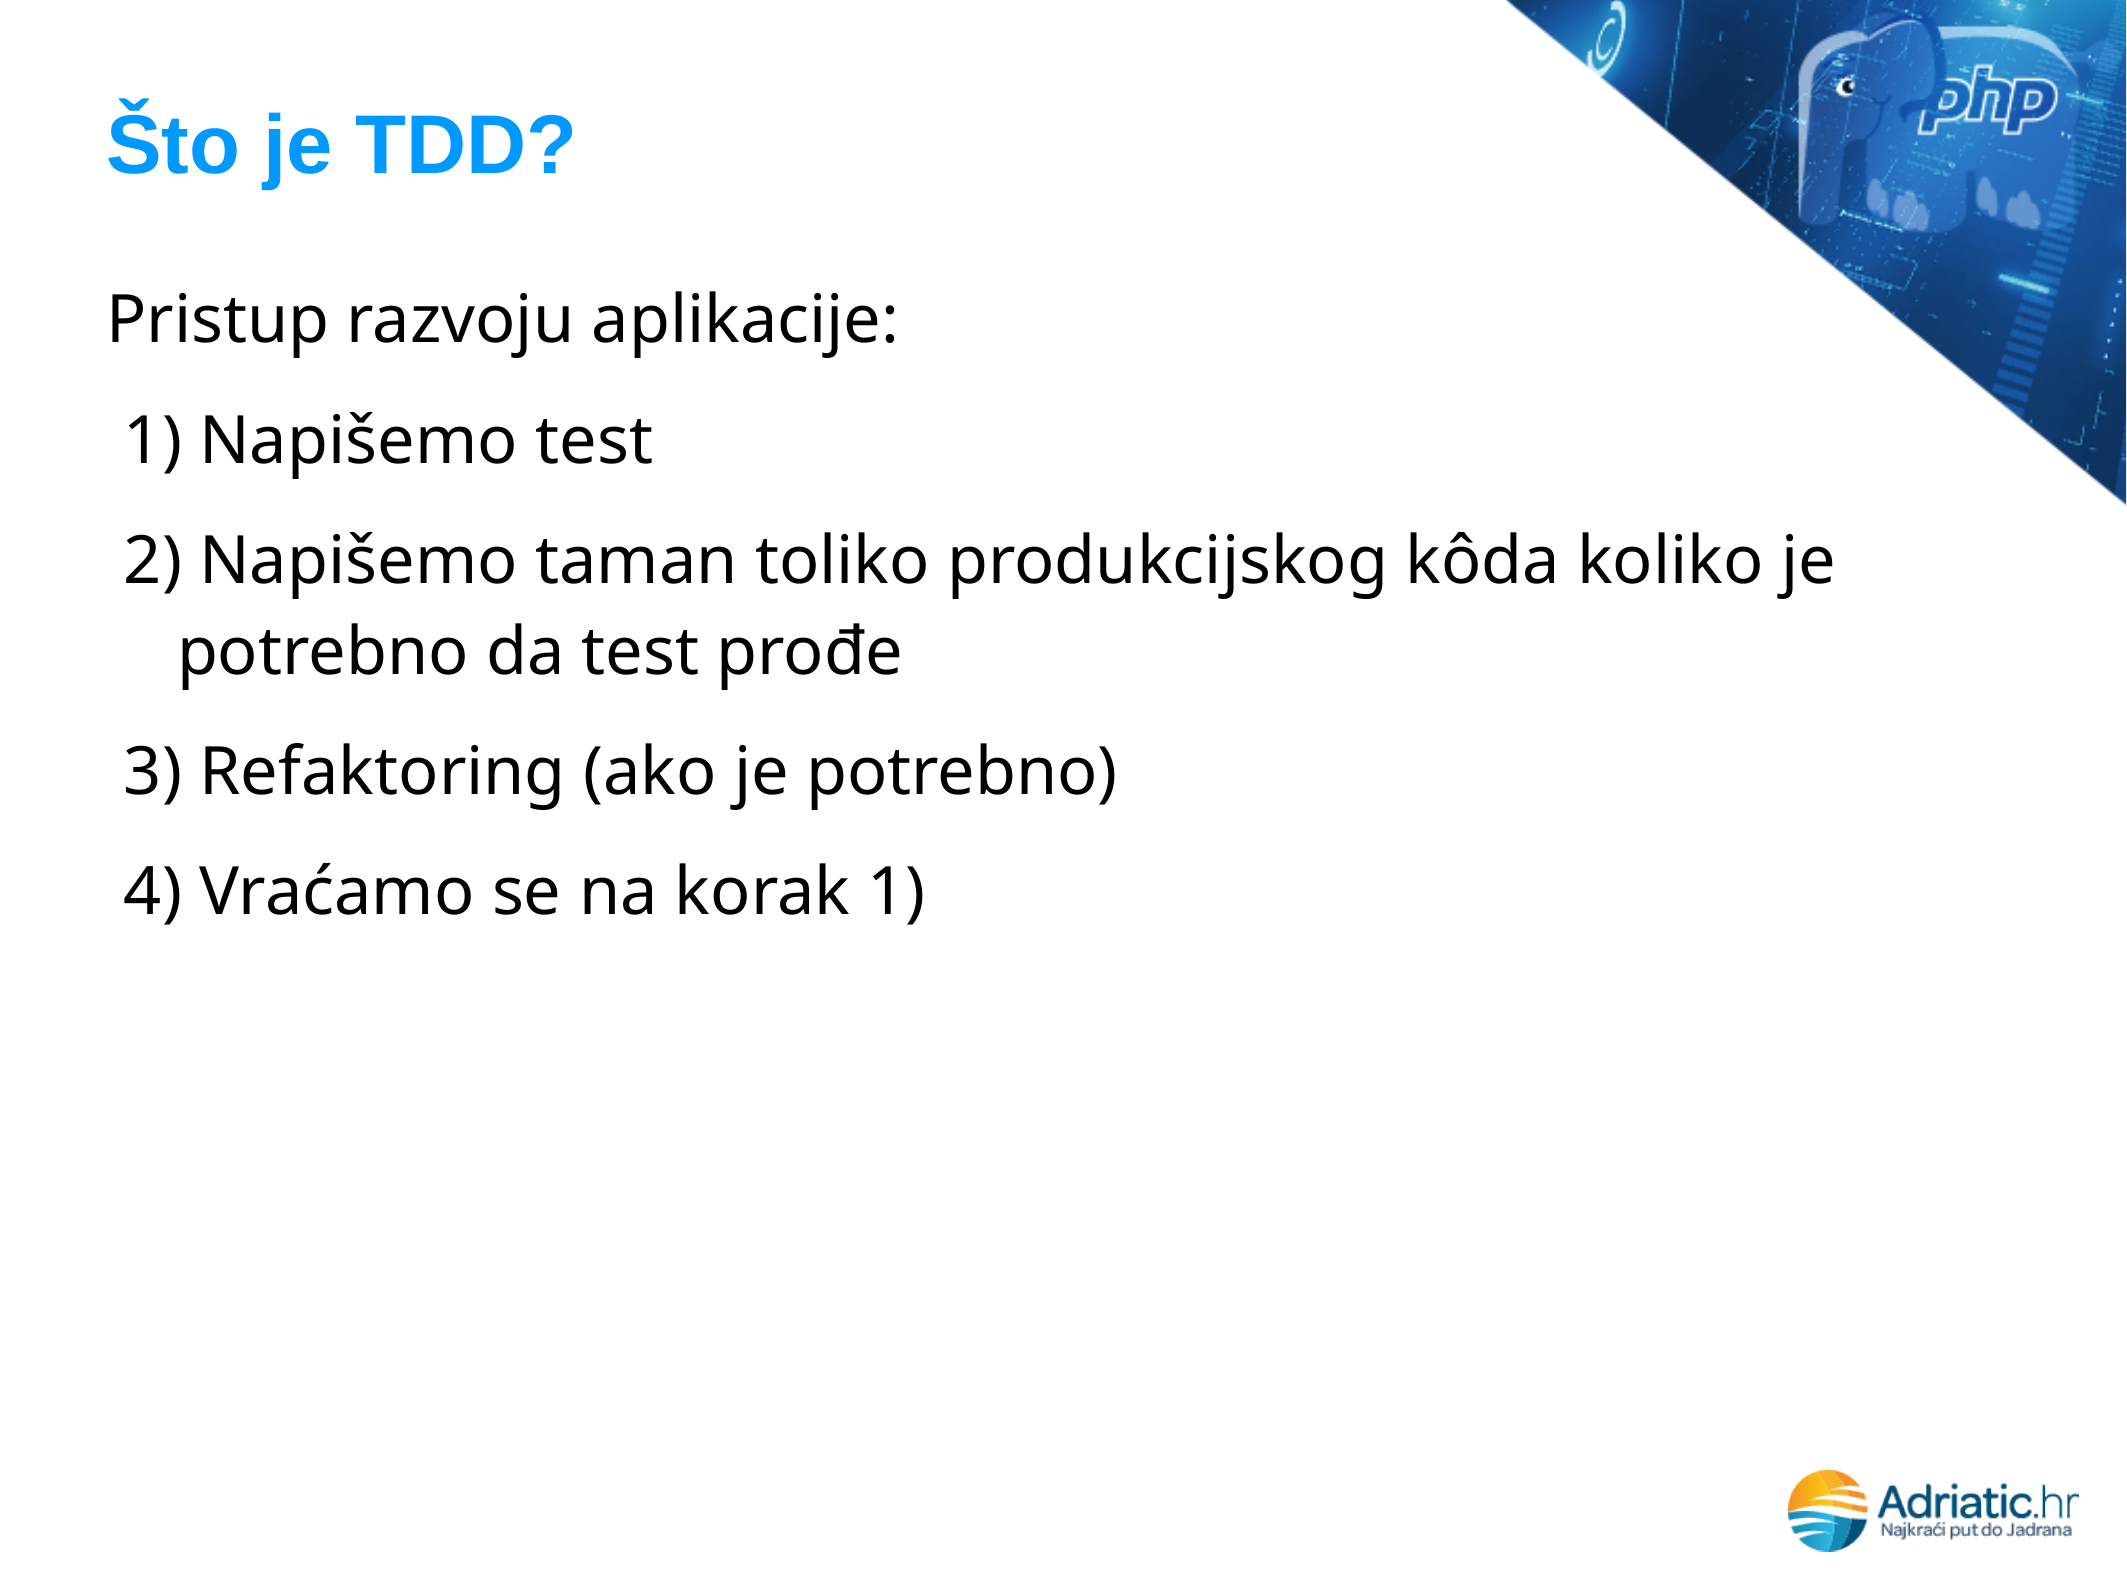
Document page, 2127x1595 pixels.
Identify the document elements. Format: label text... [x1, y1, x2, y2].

title Što je TDD? [106, 70, 1630, 219]
picture [1505, 0, 2127, 625]
list Pristup razvoju aplikacije: Napišemo test Napišemo taman toliko produkcijskog kôda koliko je potrebno da test prođe Refaktoring (ako je potrebno) Vraćamo se na korak 1) [106, 271, 2020, 1453]
picture [1788, 1470, 2079, 1552]
